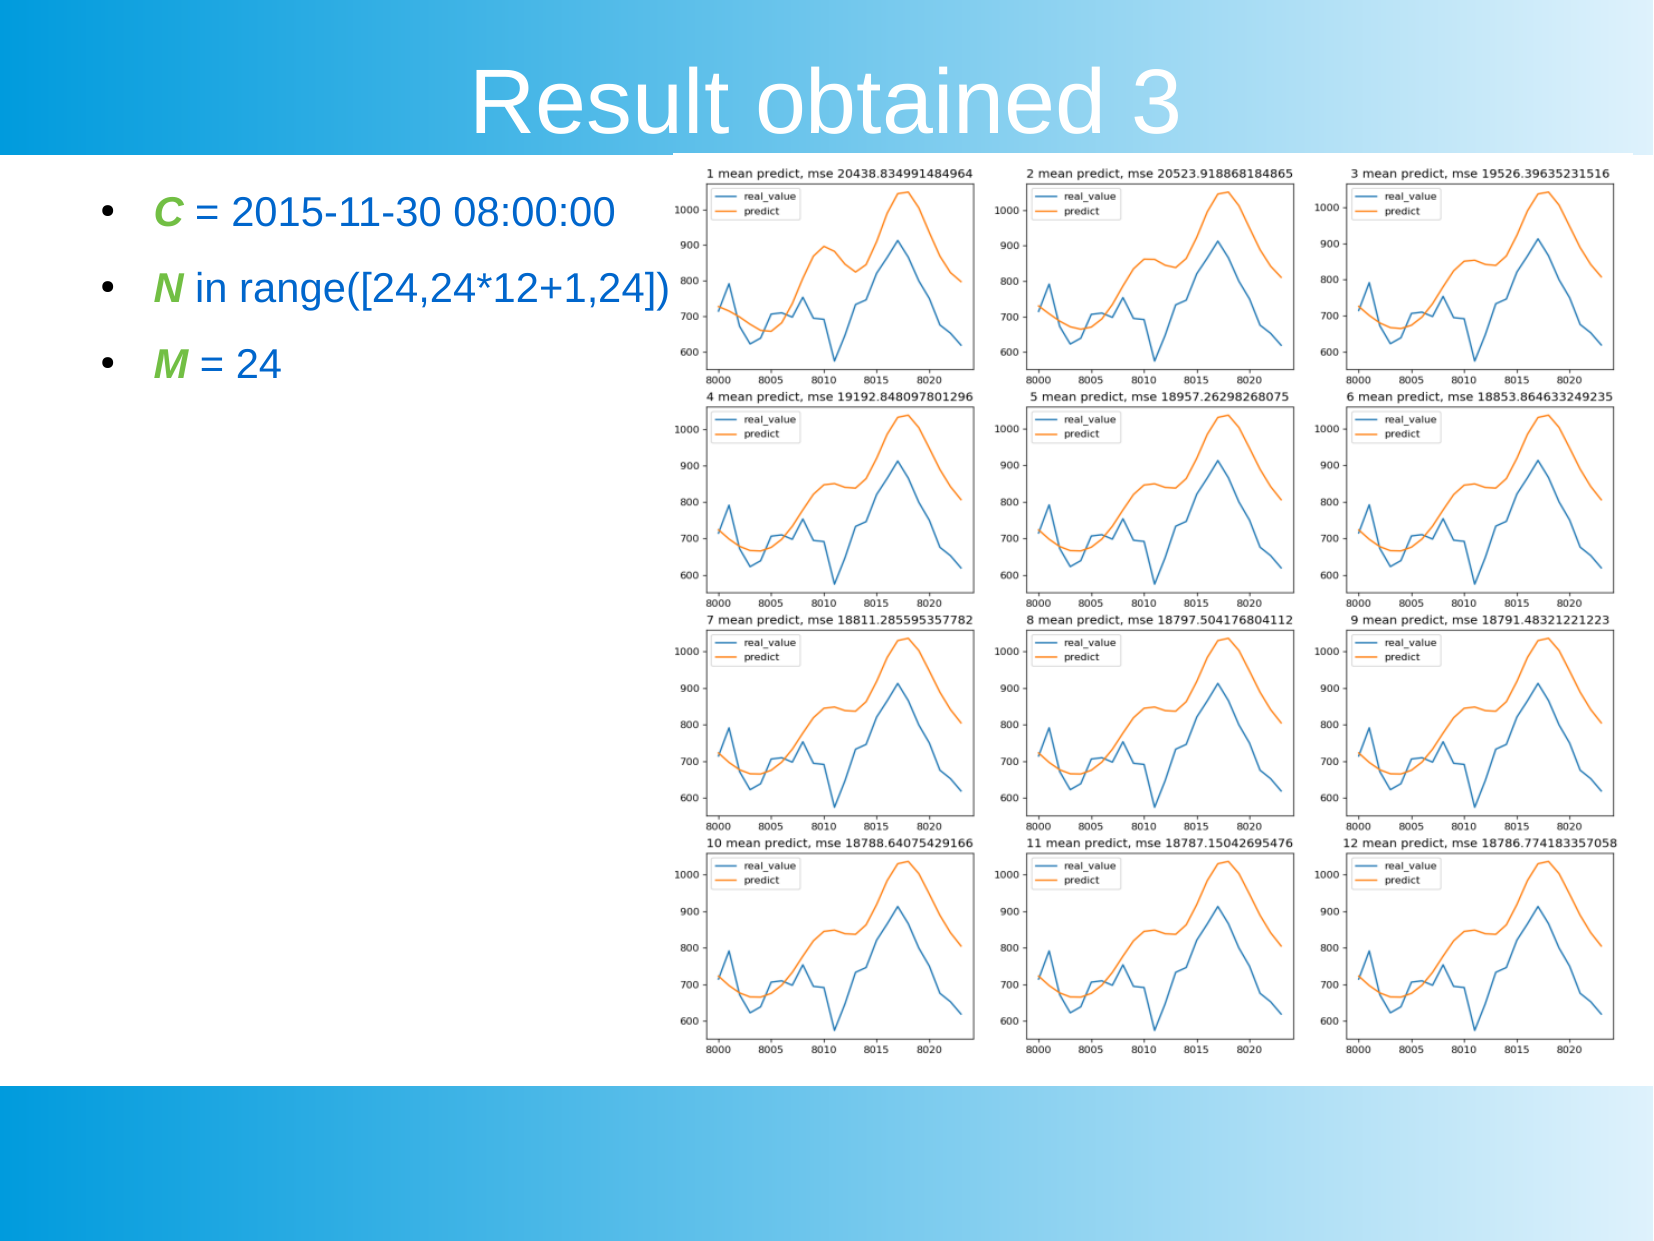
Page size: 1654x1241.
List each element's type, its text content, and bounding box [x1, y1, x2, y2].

list C = 2015-11-30 08:00:00 N in range([24,24*12+1,24]) M = 24 [82, 188, 673, 402]
picture [673, 153, 1633, 1063]
title Result obtained 3 [82, 49, 1571, 155]
